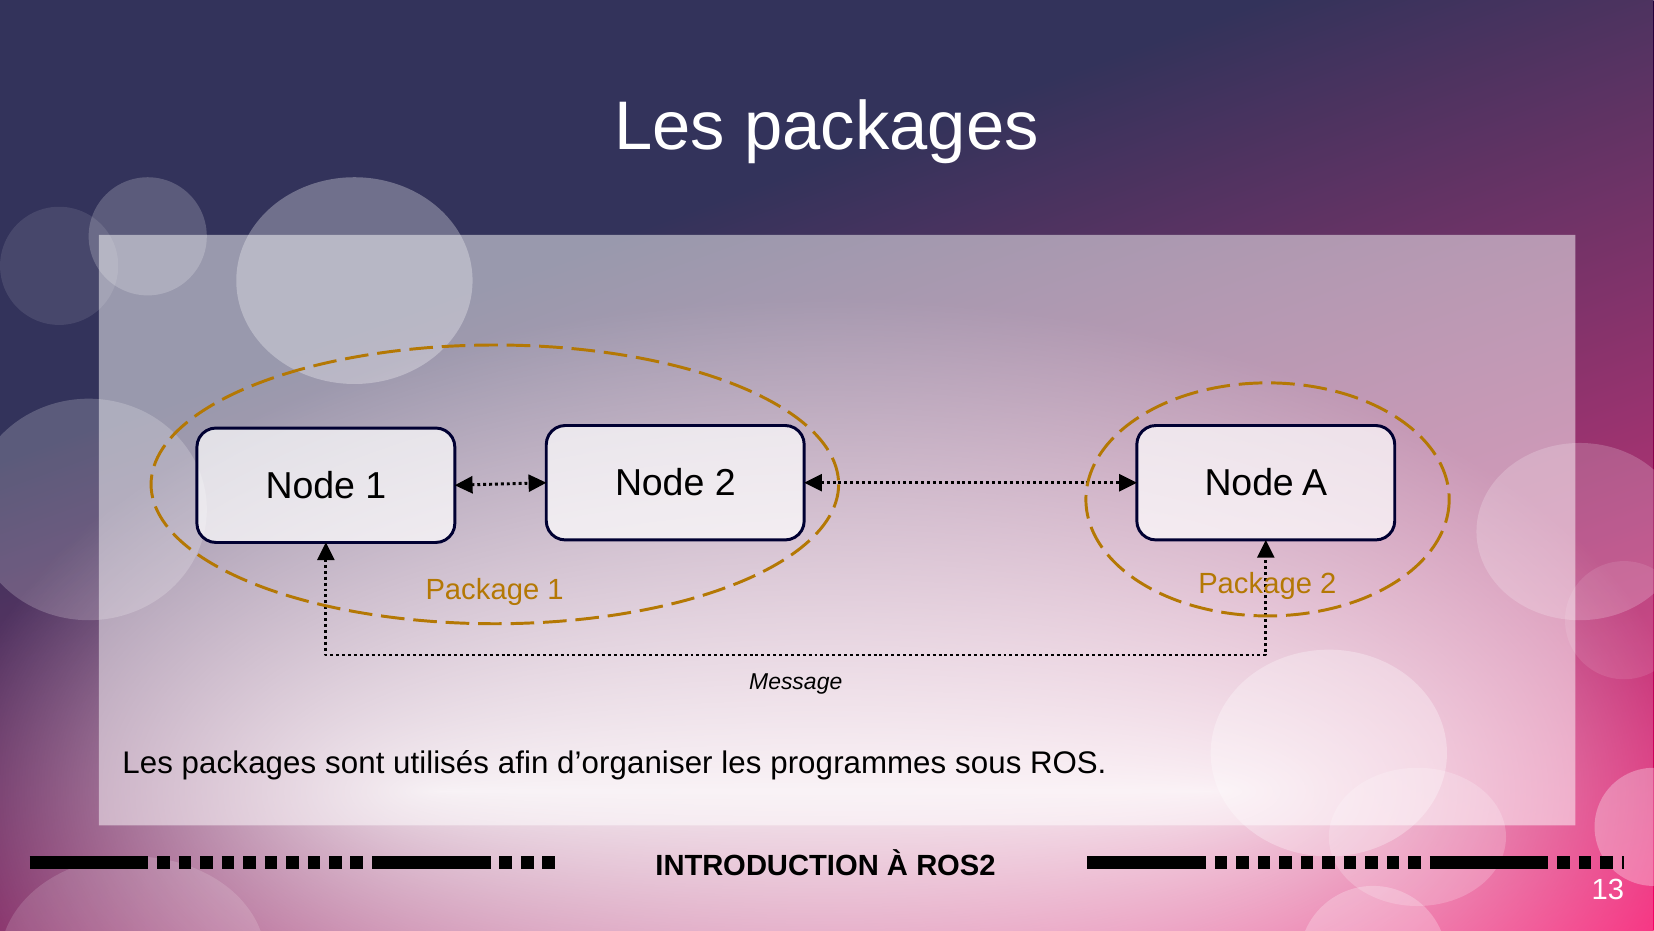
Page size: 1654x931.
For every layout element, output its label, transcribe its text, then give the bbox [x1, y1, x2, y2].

text_box Package 2 [1085, 382, 1450, 616]
text_box Package 1 [151, 345, 839, 624]
list Les packages sont utilisés afin d’organiser les programmes sous ROS. [98, 234, 1576, 826]
title Les packages [88, 44, 1565, 207]
